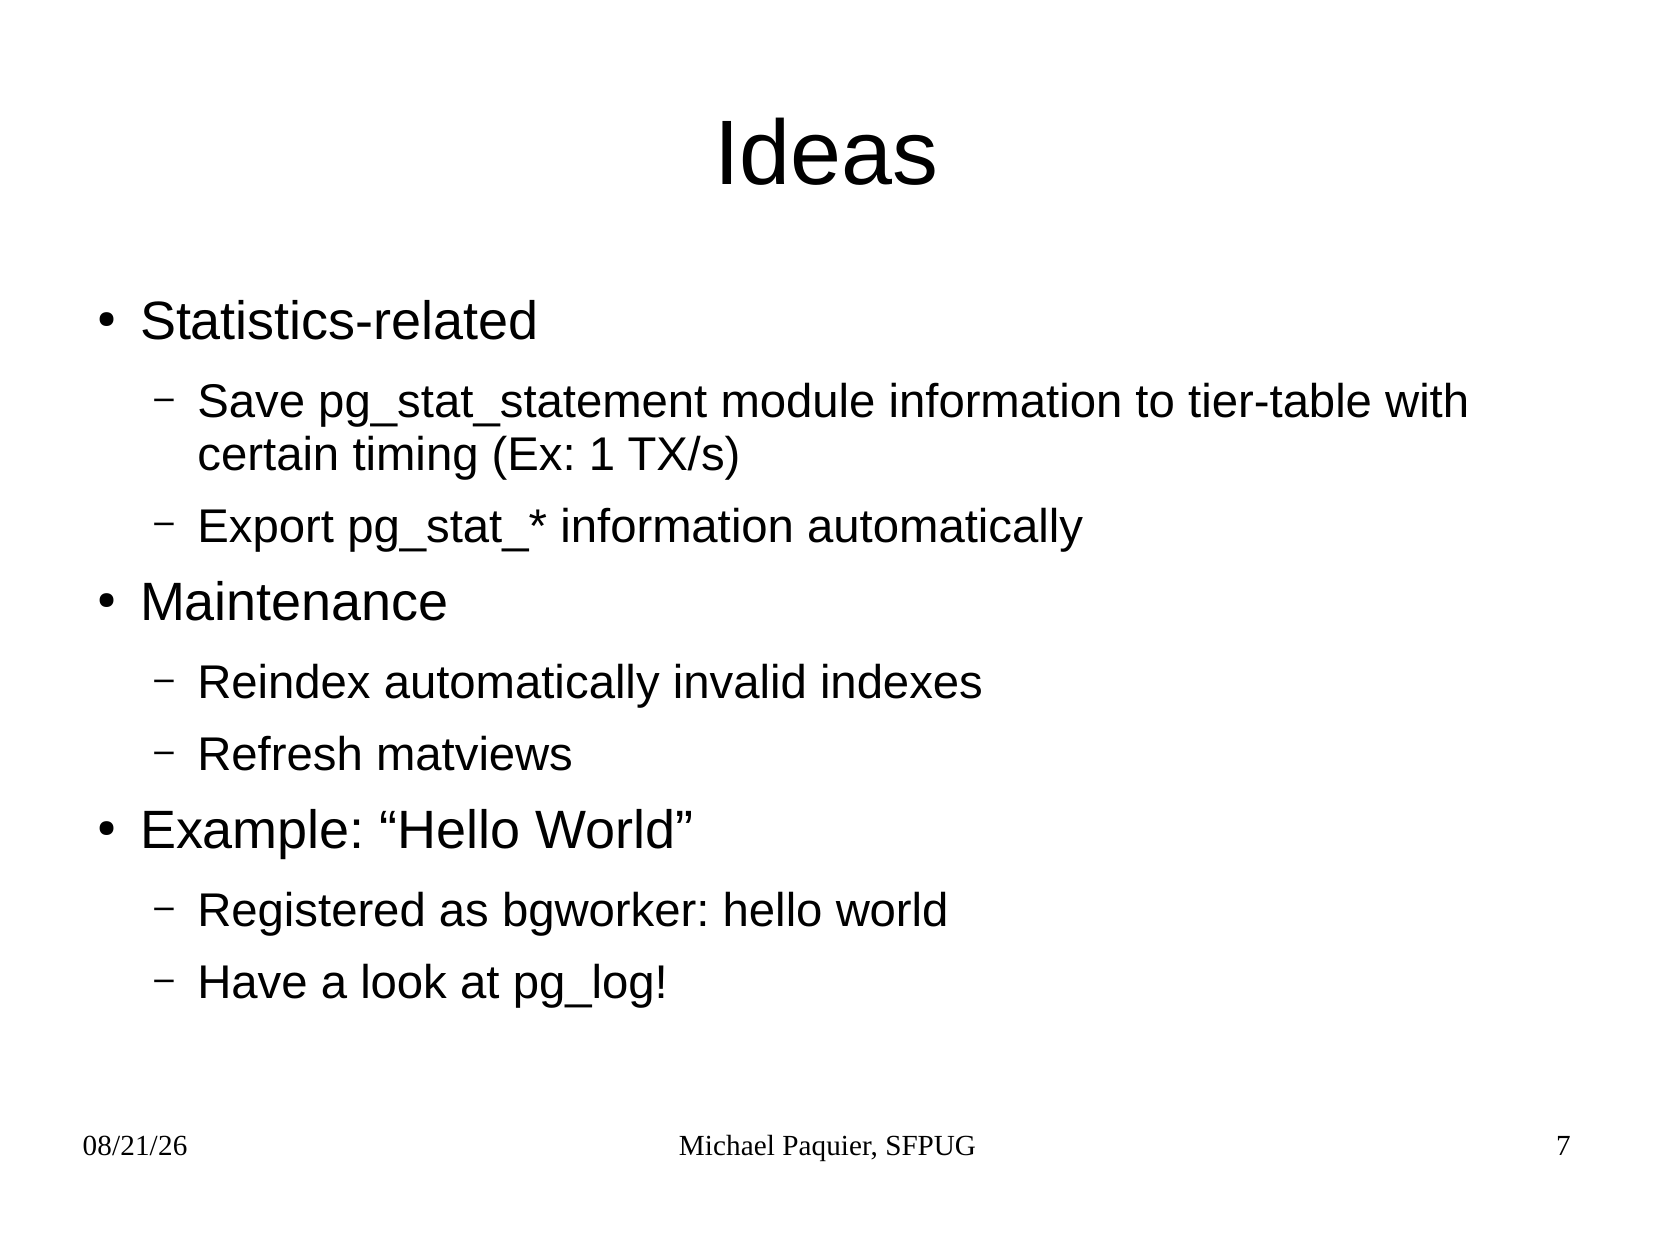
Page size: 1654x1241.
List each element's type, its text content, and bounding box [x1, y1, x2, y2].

list Statistics-related Save pg_stat_statement module information to tier-table with certain timing (Ex: 1 TX/s) Export pg_stat_* information automatically Maintenance Reindex automatically invalid indexes Refresh matviews Example: “Hello World” Registered as bgworker: hello world Have a look at pg_log! [82, 290, 1538, 1010]
title Ideas [82, 49, 1571, 257]
